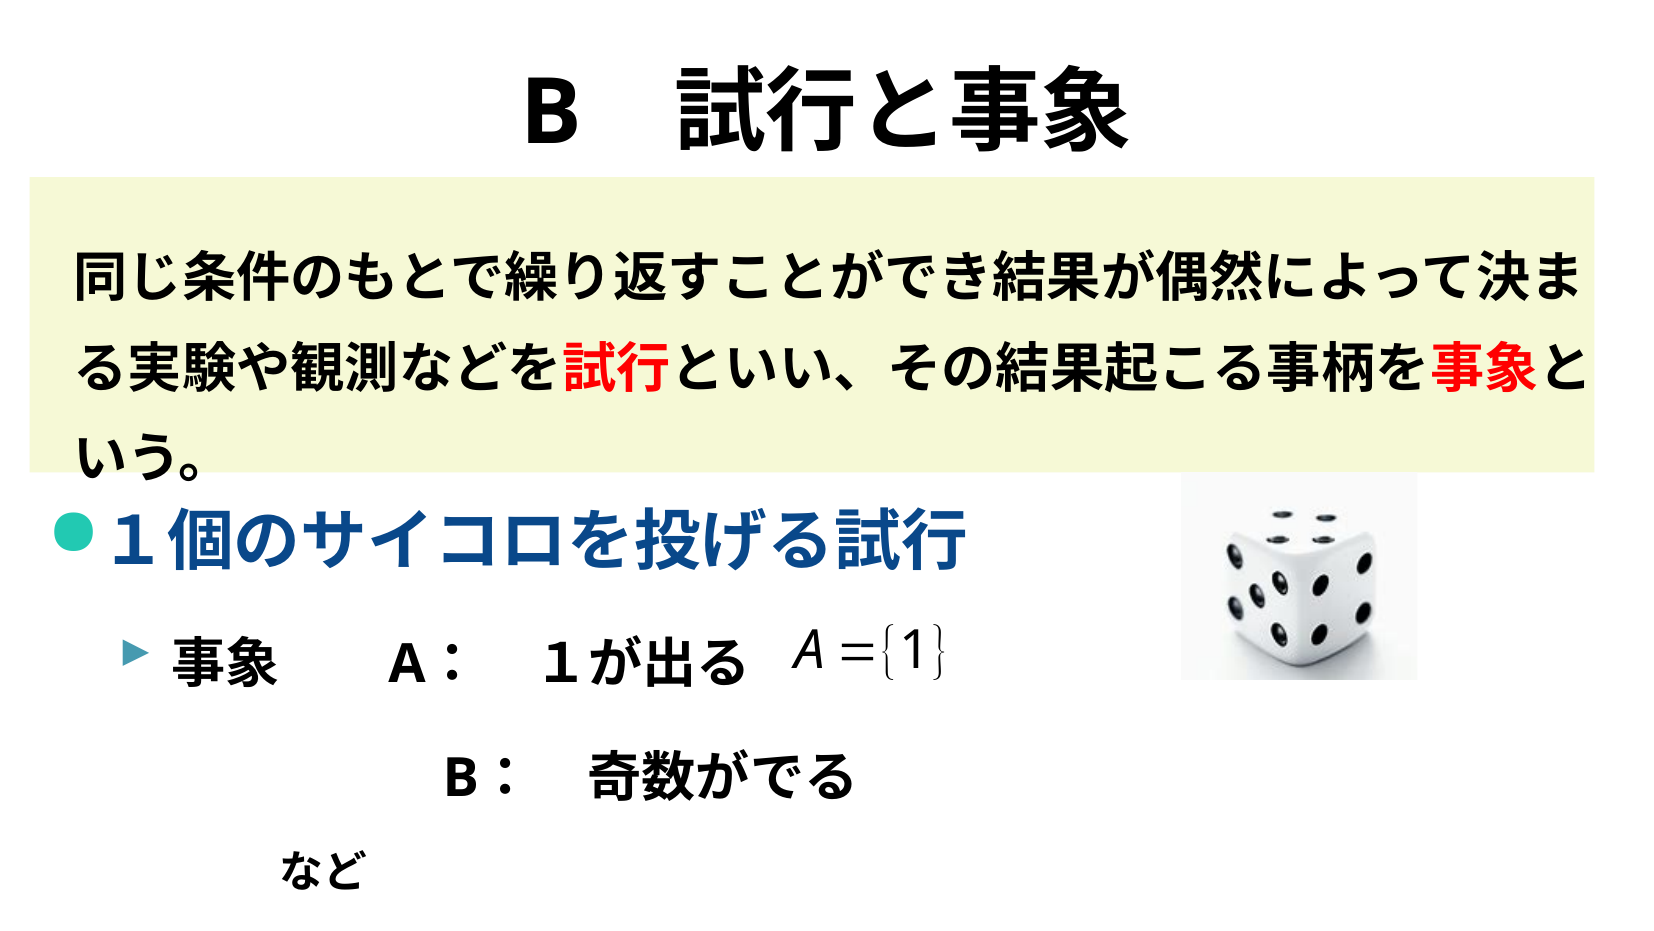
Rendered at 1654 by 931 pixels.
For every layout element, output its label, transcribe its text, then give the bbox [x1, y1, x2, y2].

text_box 同じ条件のもとで繰り返すことができ結果が偶然によって決まる実験や観測などを試行といい、その結果起こる事柄を事象という。 [59, 214, 1625, 417]
chart [791, 620, 953, 683]
picture [1181, 472, 1418, 680]
list １個のサイコロを投げる試行 事象 A： １が出る B： 奇数がでる など [29, 472, 1625, 931]
text_box [184, 467, 193, 472]
text_box [29, 178, 1595, 472]
title B 試行と事象 [29, 29, 1625, 178]
chart [612, 549, 731, 609]
